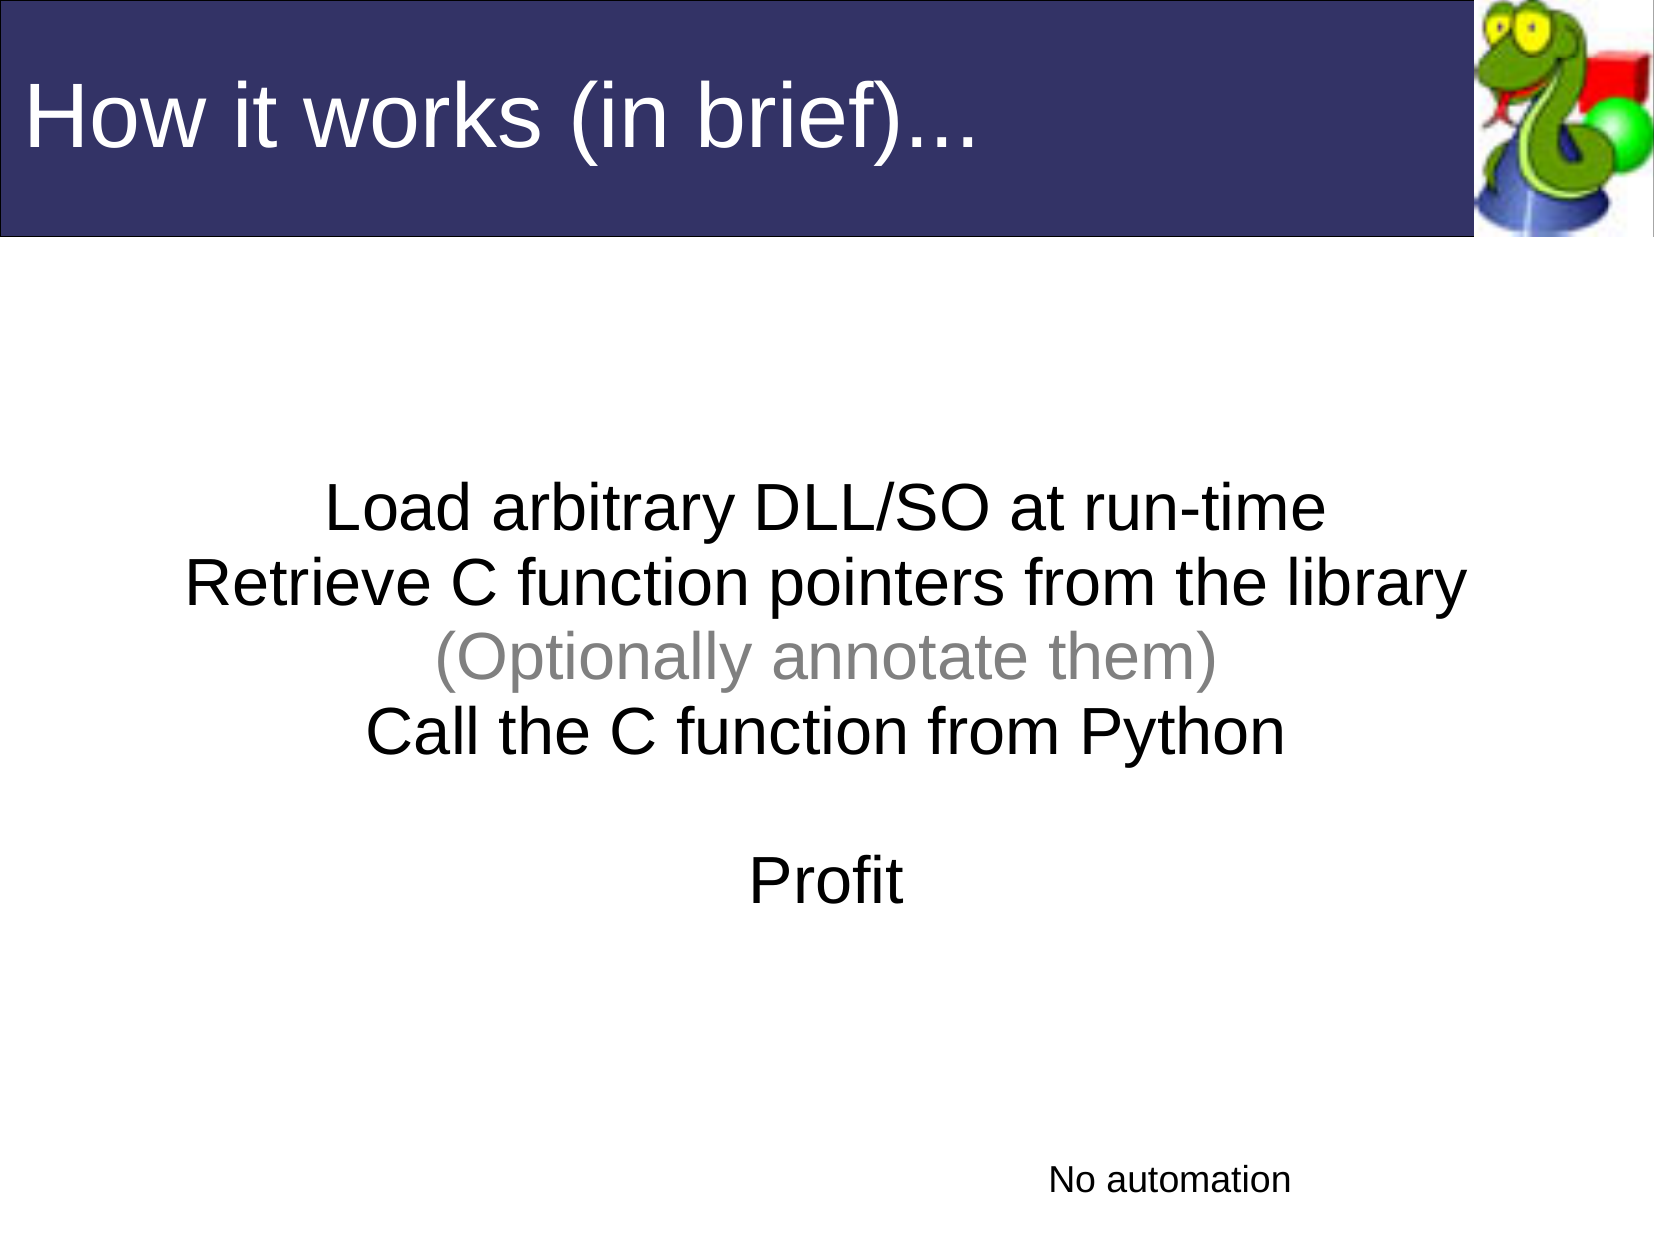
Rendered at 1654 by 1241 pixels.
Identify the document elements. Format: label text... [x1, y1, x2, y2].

picture [1474, 0, 1654, 237]
title How it works (in brief)... [23, 11, 1477, 219]
text_box No automation [1033, 1151, 1307, 1209]
subtitle Load arbitrary DLL/SO at run-time Retrieve C function pointers from the library (Optionally annotate them) Call the C function from Python Profit [88, 442, 1565, 945]
